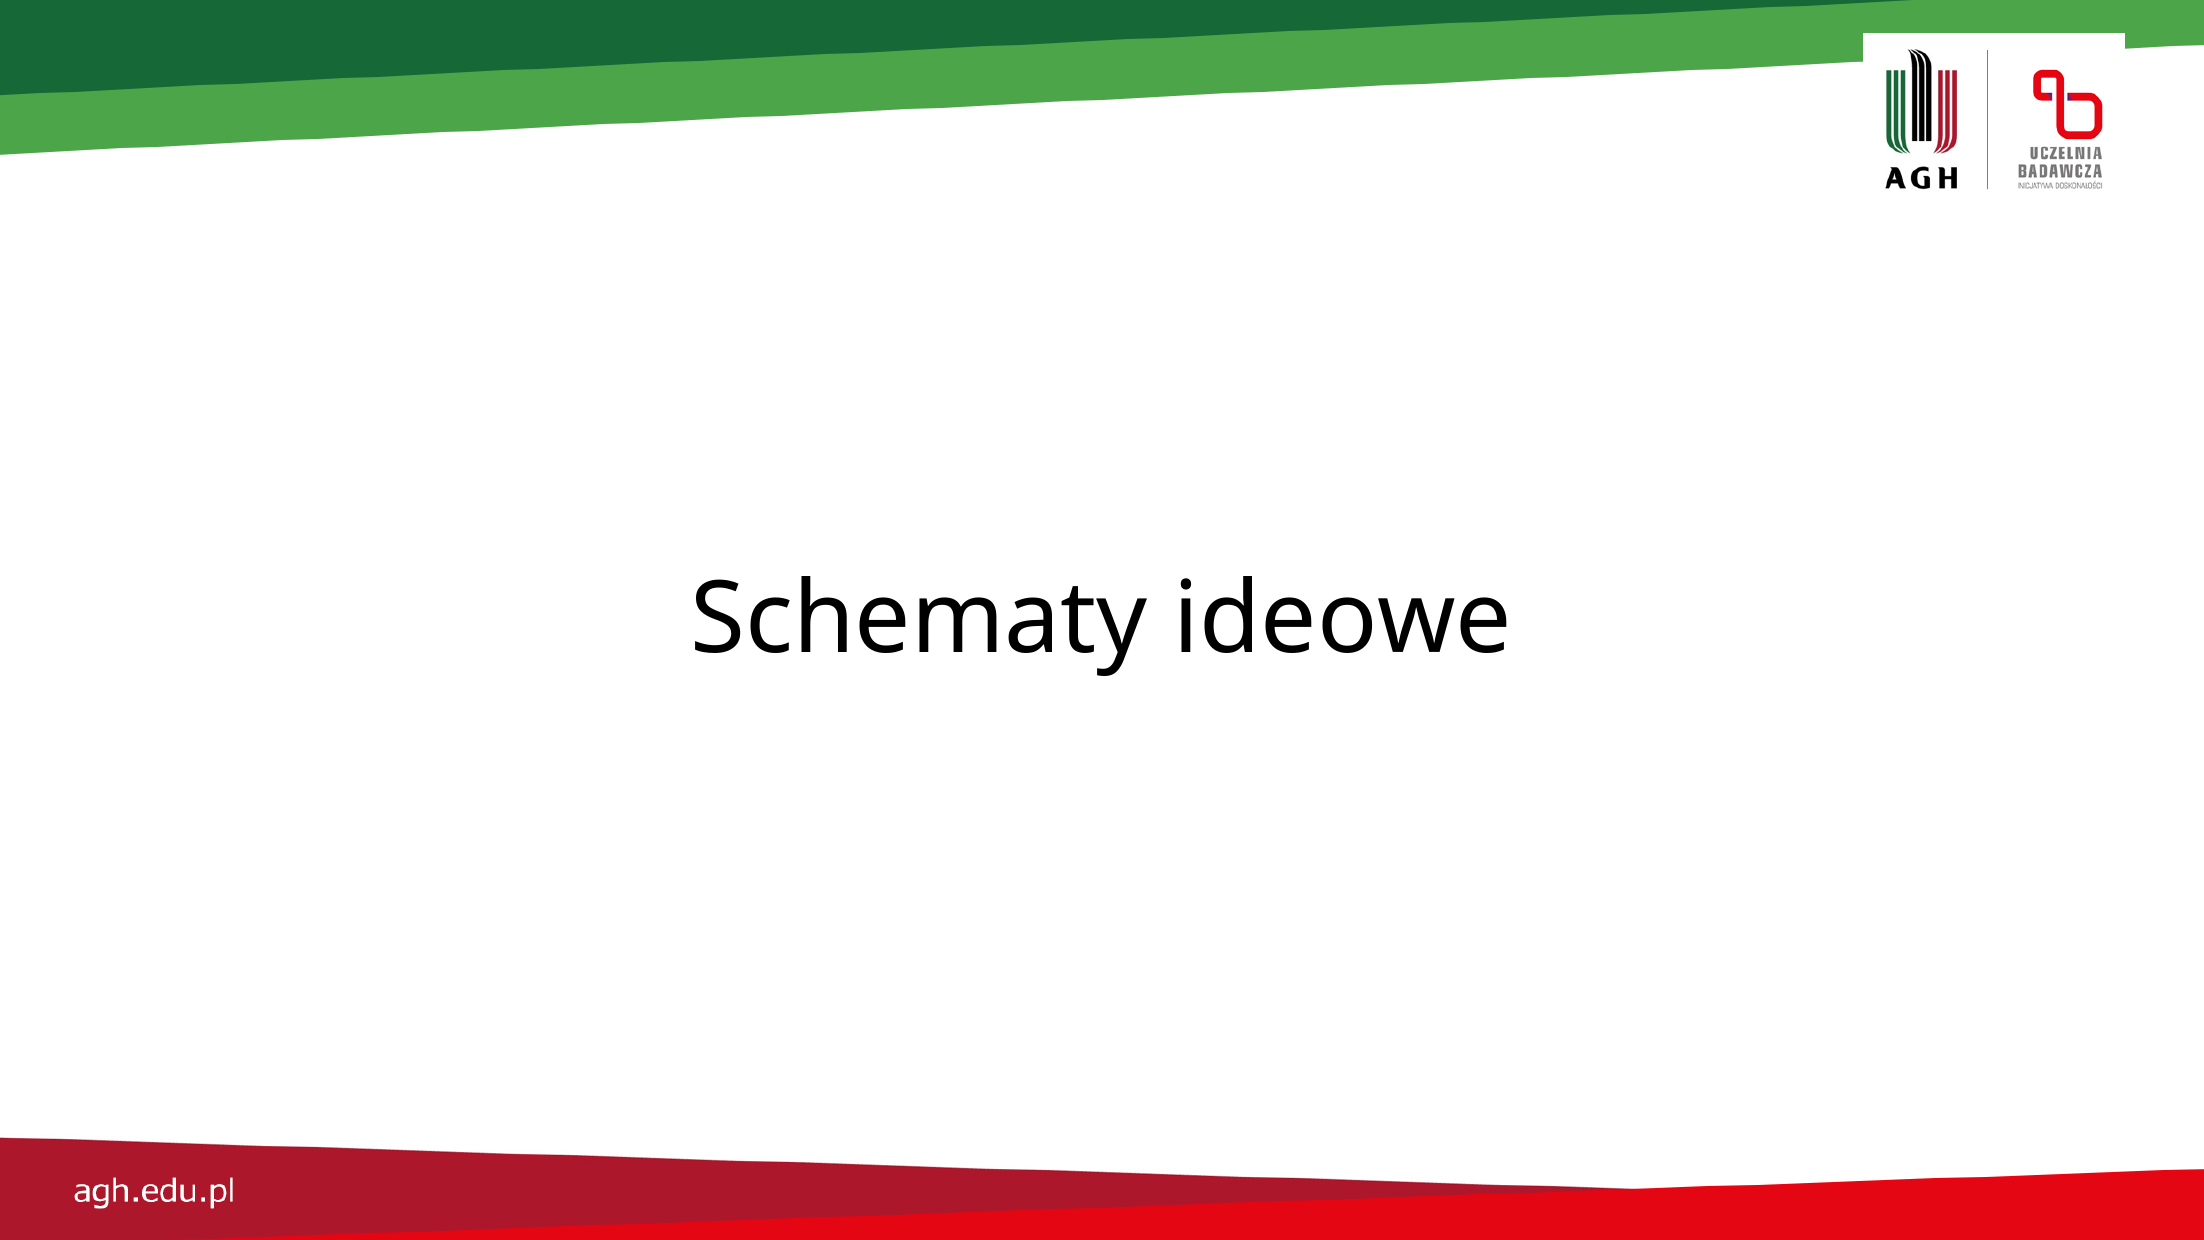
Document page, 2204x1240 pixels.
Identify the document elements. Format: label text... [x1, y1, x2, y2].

title Schematy ideowe [151, 500, 2053, 740]
picture [0, 0, 2204, 1240]
